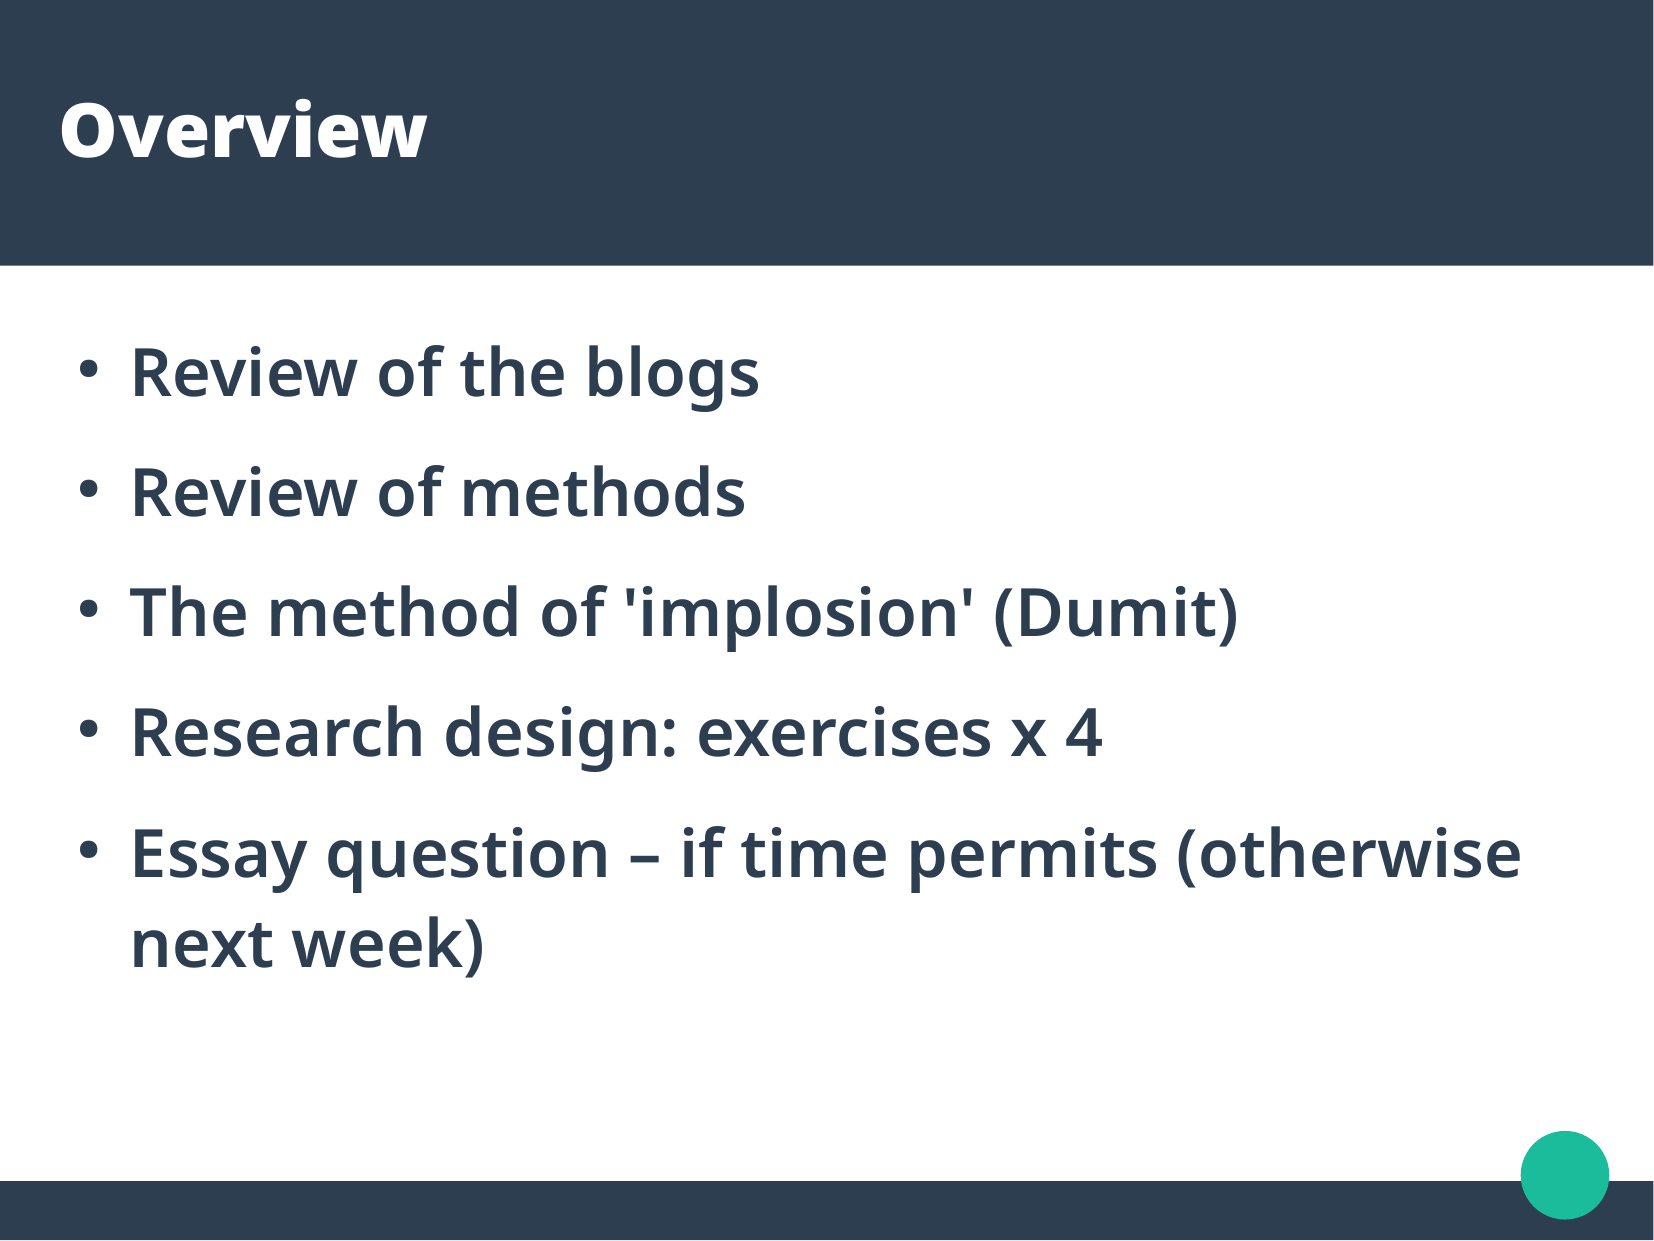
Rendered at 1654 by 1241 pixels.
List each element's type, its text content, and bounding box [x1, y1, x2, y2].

title Overview [59, 49, 1595, 207]
list Review of the blogs Review of methods The method of 'implosion' (Dumit) Research design: exercises x 4 Essay question – if time permits (otherwise next week) [59, 324, 1595, 1152]
